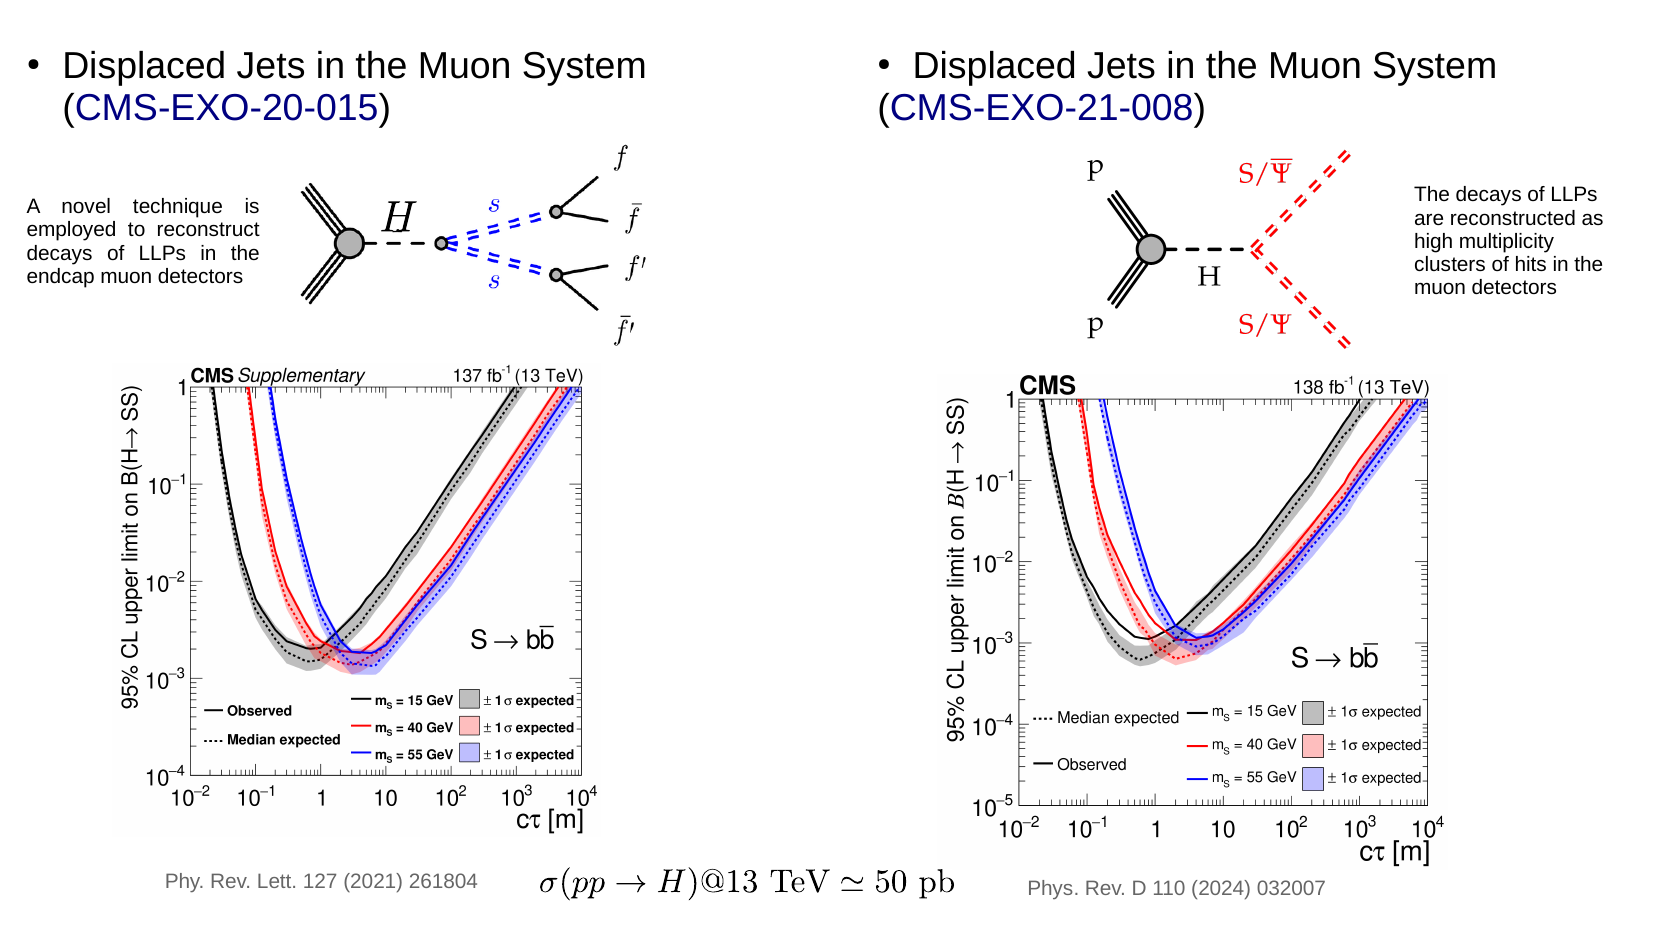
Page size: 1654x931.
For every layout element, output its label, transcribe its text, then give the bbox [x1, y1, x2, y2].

text_box [380, 201, 417, 232]
text_box Phy. Rev. Lett. 127 (2021) 261804 [150, 861, 526, 901]
picture [300, 144, 646, 346]
text_box Displaced Jets in the Muon System (CMS-EXO-20-015) [12, 37, 676, 137]
picture [937, 374, 1448, 870]
text_box A novel technique is employed to reconstruct decays of LLPs in the endcap muon detectors [11, 187, 275, 301]
text_box Displaced Jets in the Muon System (CMS-EXO-21-008) [862, 37, 1538, 137]
text_box The decays of LLPs are reconstructed as high multiplicity clusters of hits in the muon detectors [1399, 175, 1625, 326]
picture [1087, 149, 1351, 349]
text_box Phys. Rev. D 110 (2024) 032007 [1012, 869, 1351, 908]
text_box [540, 867, 955, 901]
picture [112, 363, 601, 837]
